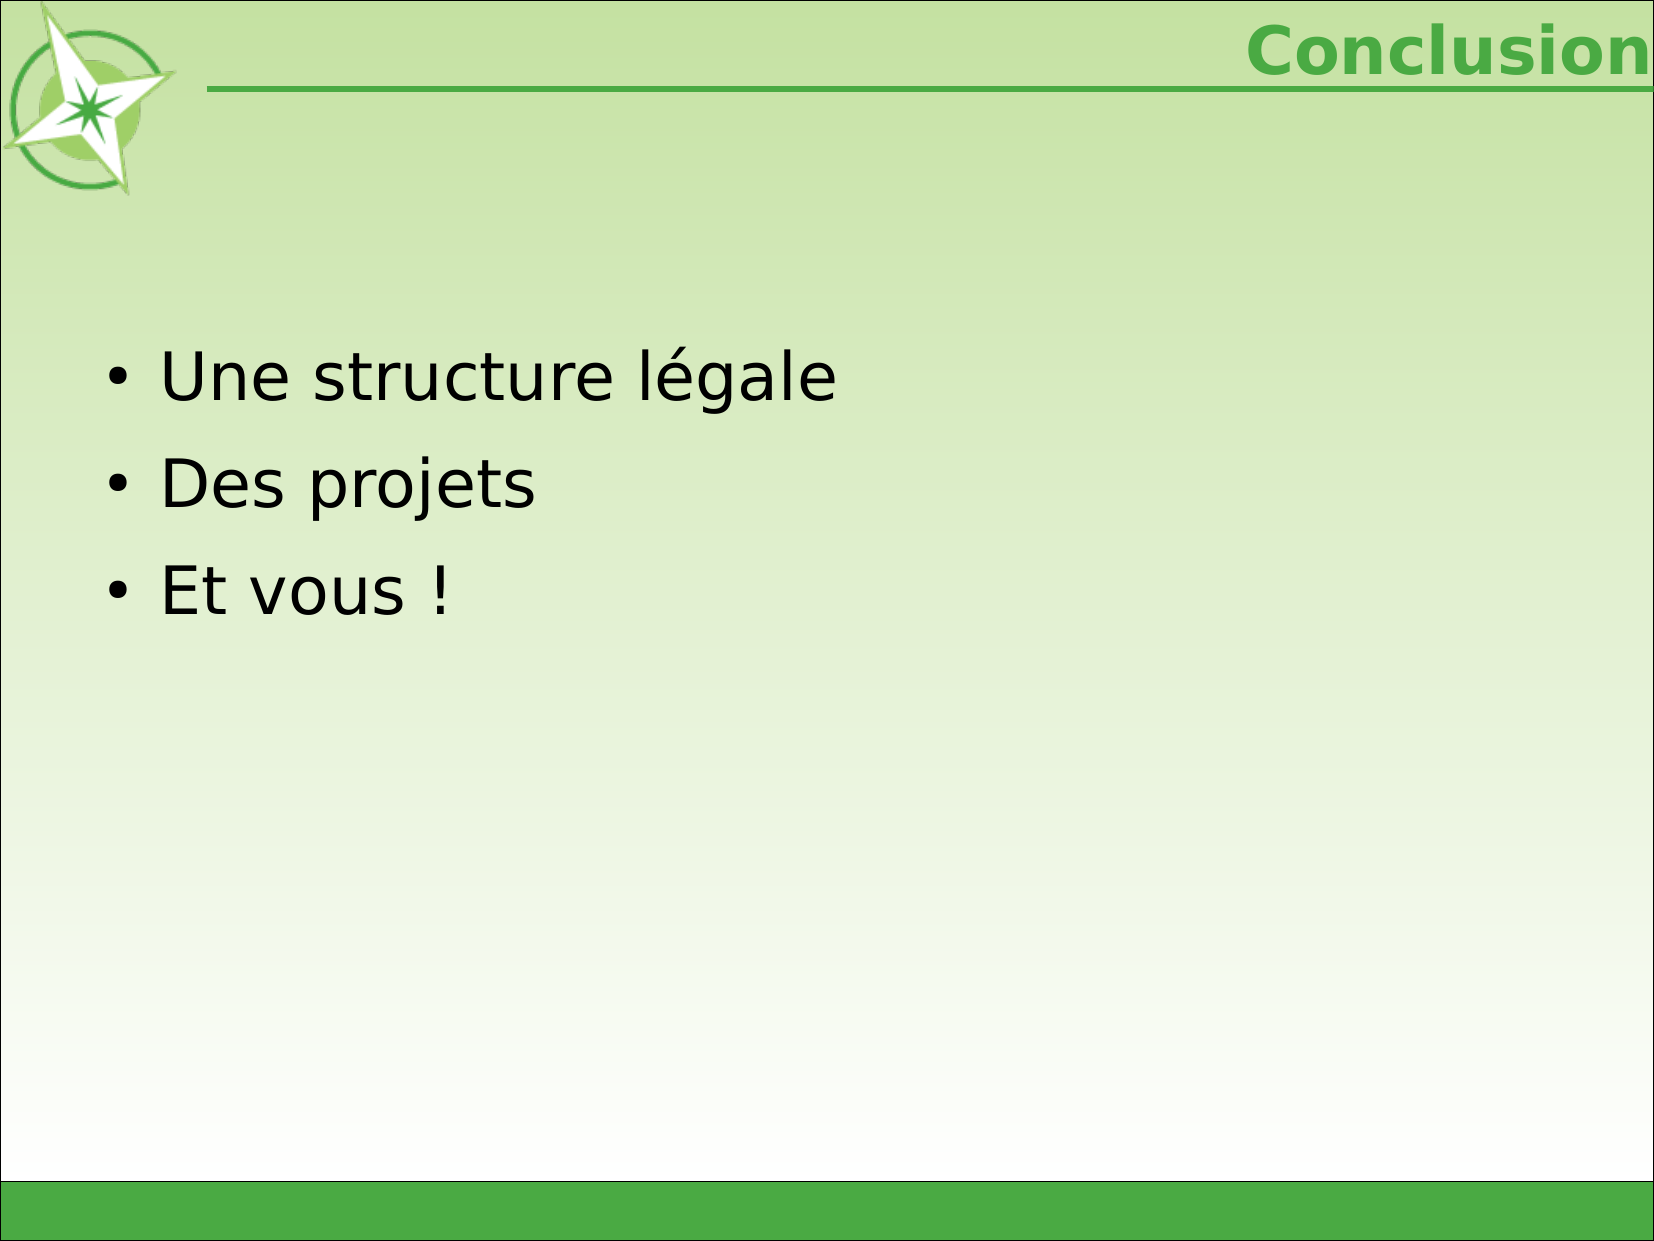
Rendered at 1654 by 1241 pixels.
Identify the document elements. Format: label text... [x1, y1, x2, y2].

list Une structure légale Des projets Et vous ! [88, 338, 1577, 739]
picture [2, 0, 178, 197]
title Conclusion [165, 2, 1654, 101]
